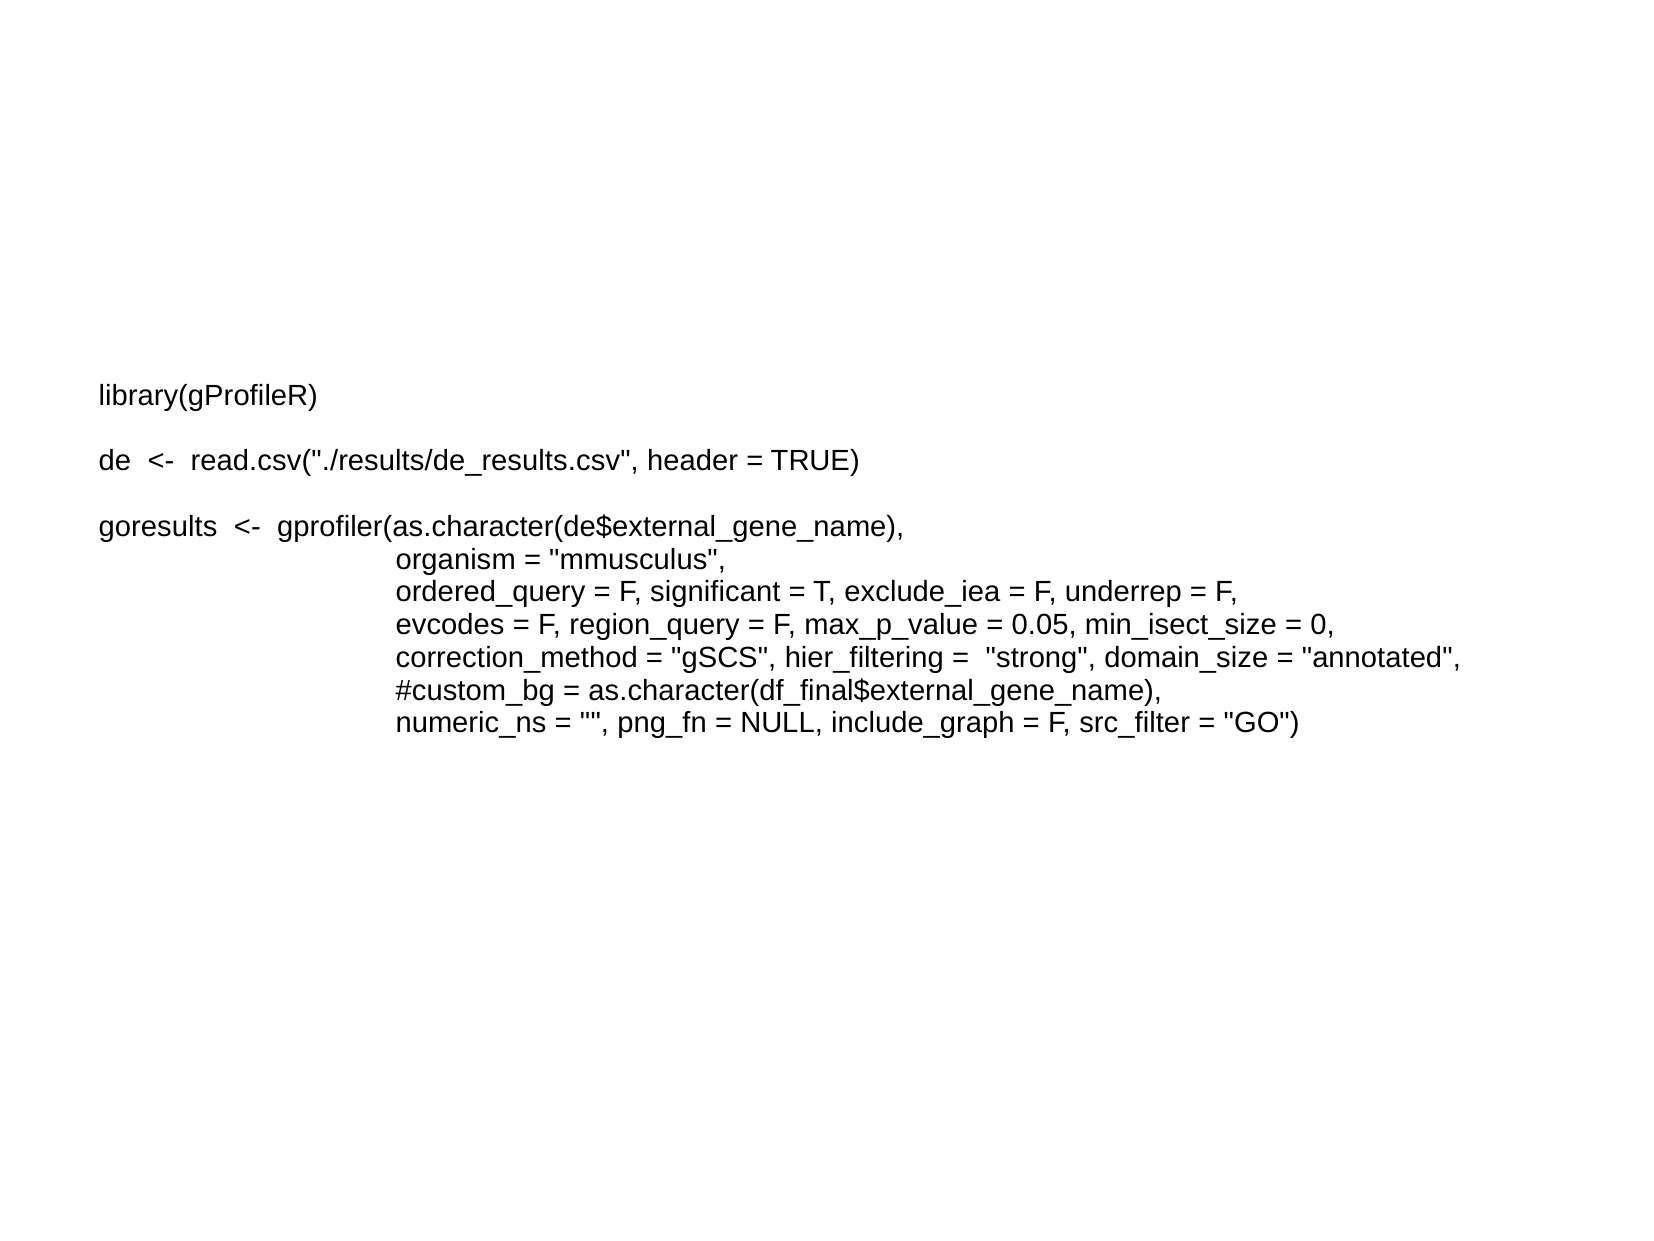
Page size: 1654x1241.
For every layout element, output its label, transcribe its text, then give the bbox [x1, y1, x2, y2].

text_box library(gProfileR) de <- read.csv("./results/de_results.csv", header = TRUE) goresults <- gprofiler(as.character(de$external_gene_name), organism = "mmusculus", ordered_query = F, significant = T, exclude_iea = F, underrep = F, evcodes = F, region_query = F, max_p_value = 0.05, min_isect_size = 0, correction_method = "gSCS", hier_filtering = "strong", domain_size = "annotated", #custom_bg = as.character(df_final$external_gene_name), numeric_ns = "", png_fn = NULL, include_graph = F, src_filter = "GO") [83, 371, 1545, 789]
